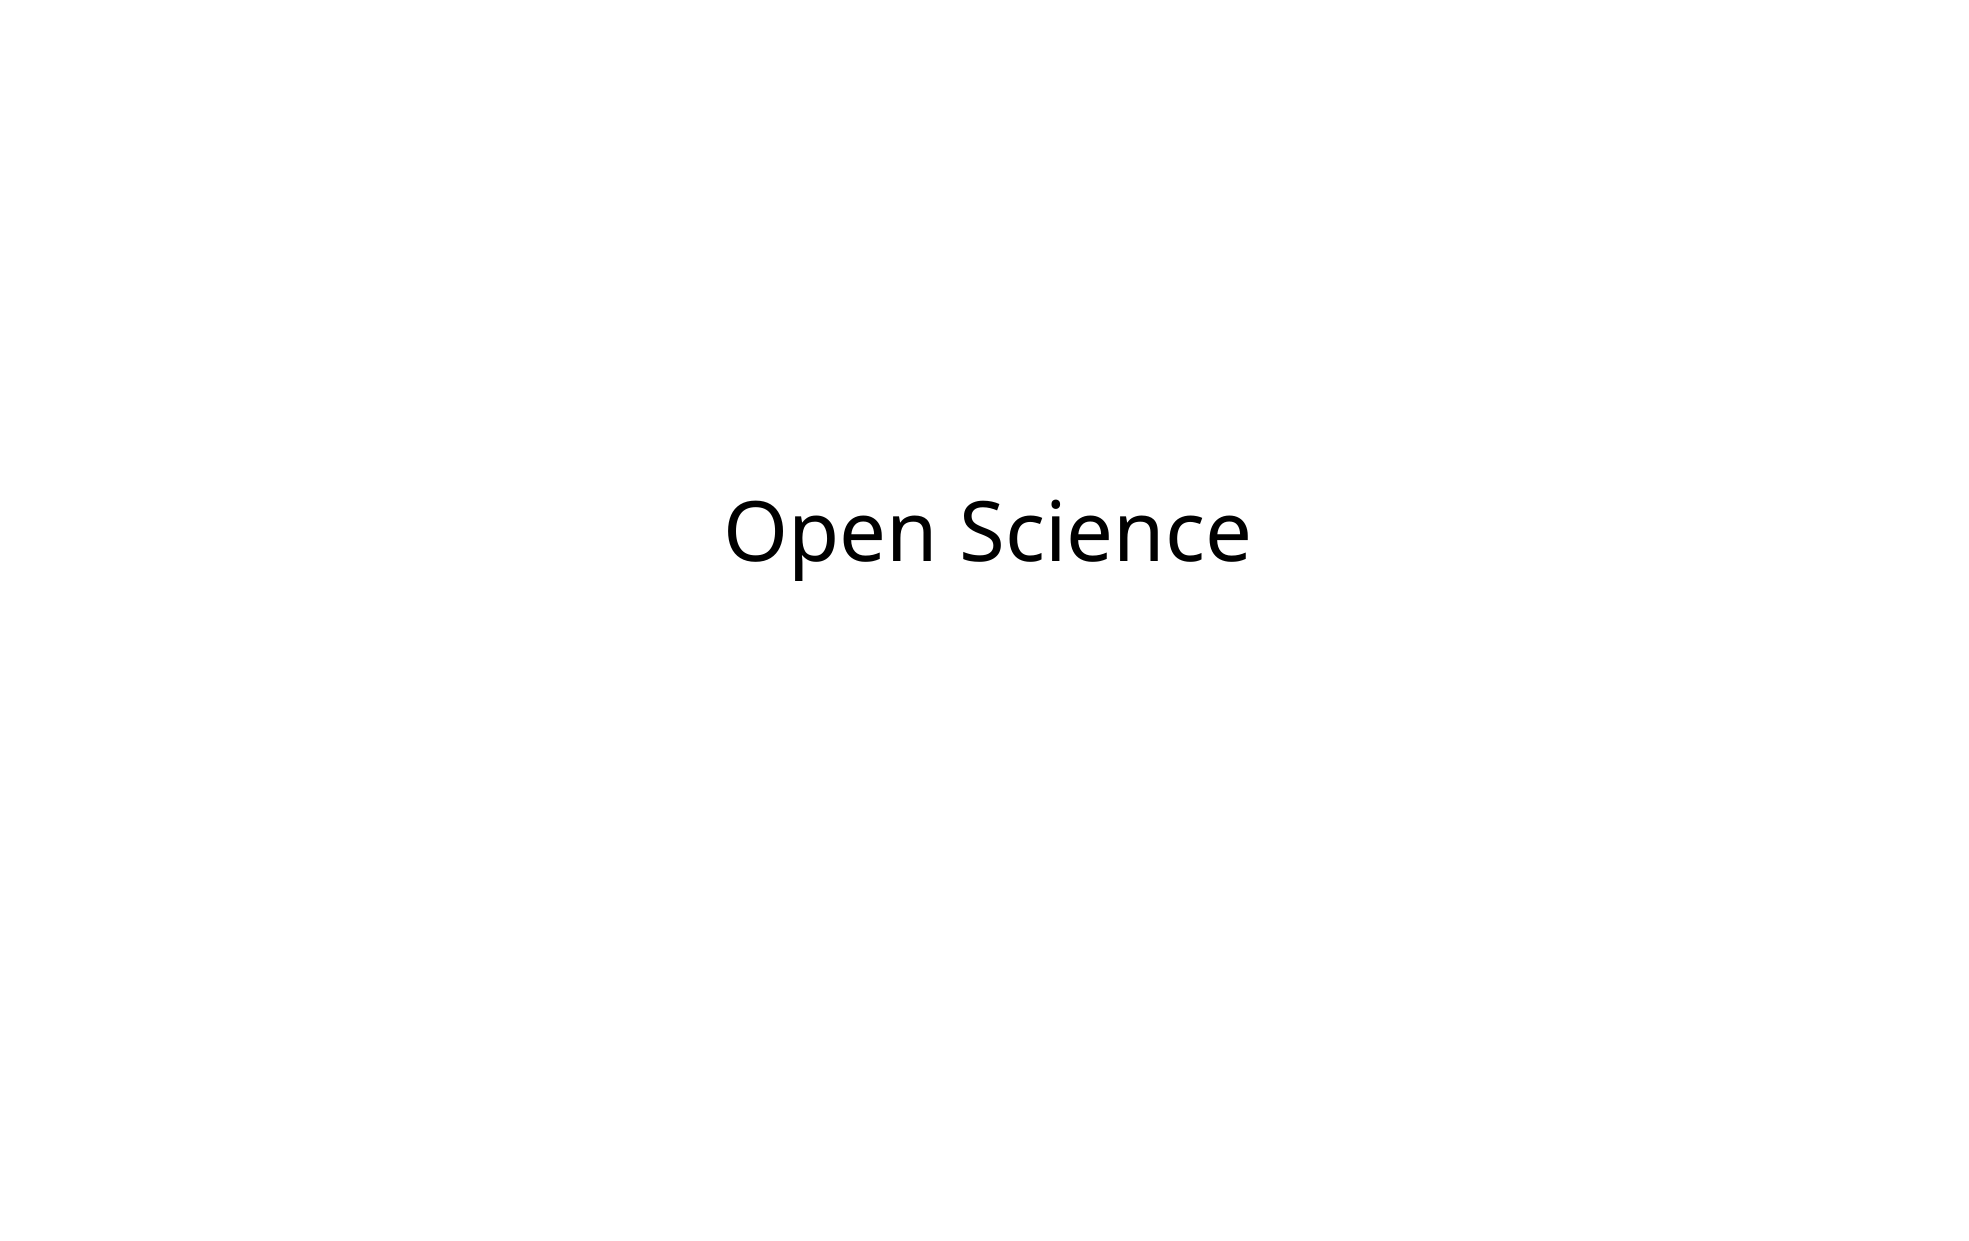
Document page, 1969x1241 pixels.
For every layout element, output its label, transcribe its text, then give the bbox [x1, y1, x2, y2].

subtitle Open Science [98, 49, 1870, 1010]
